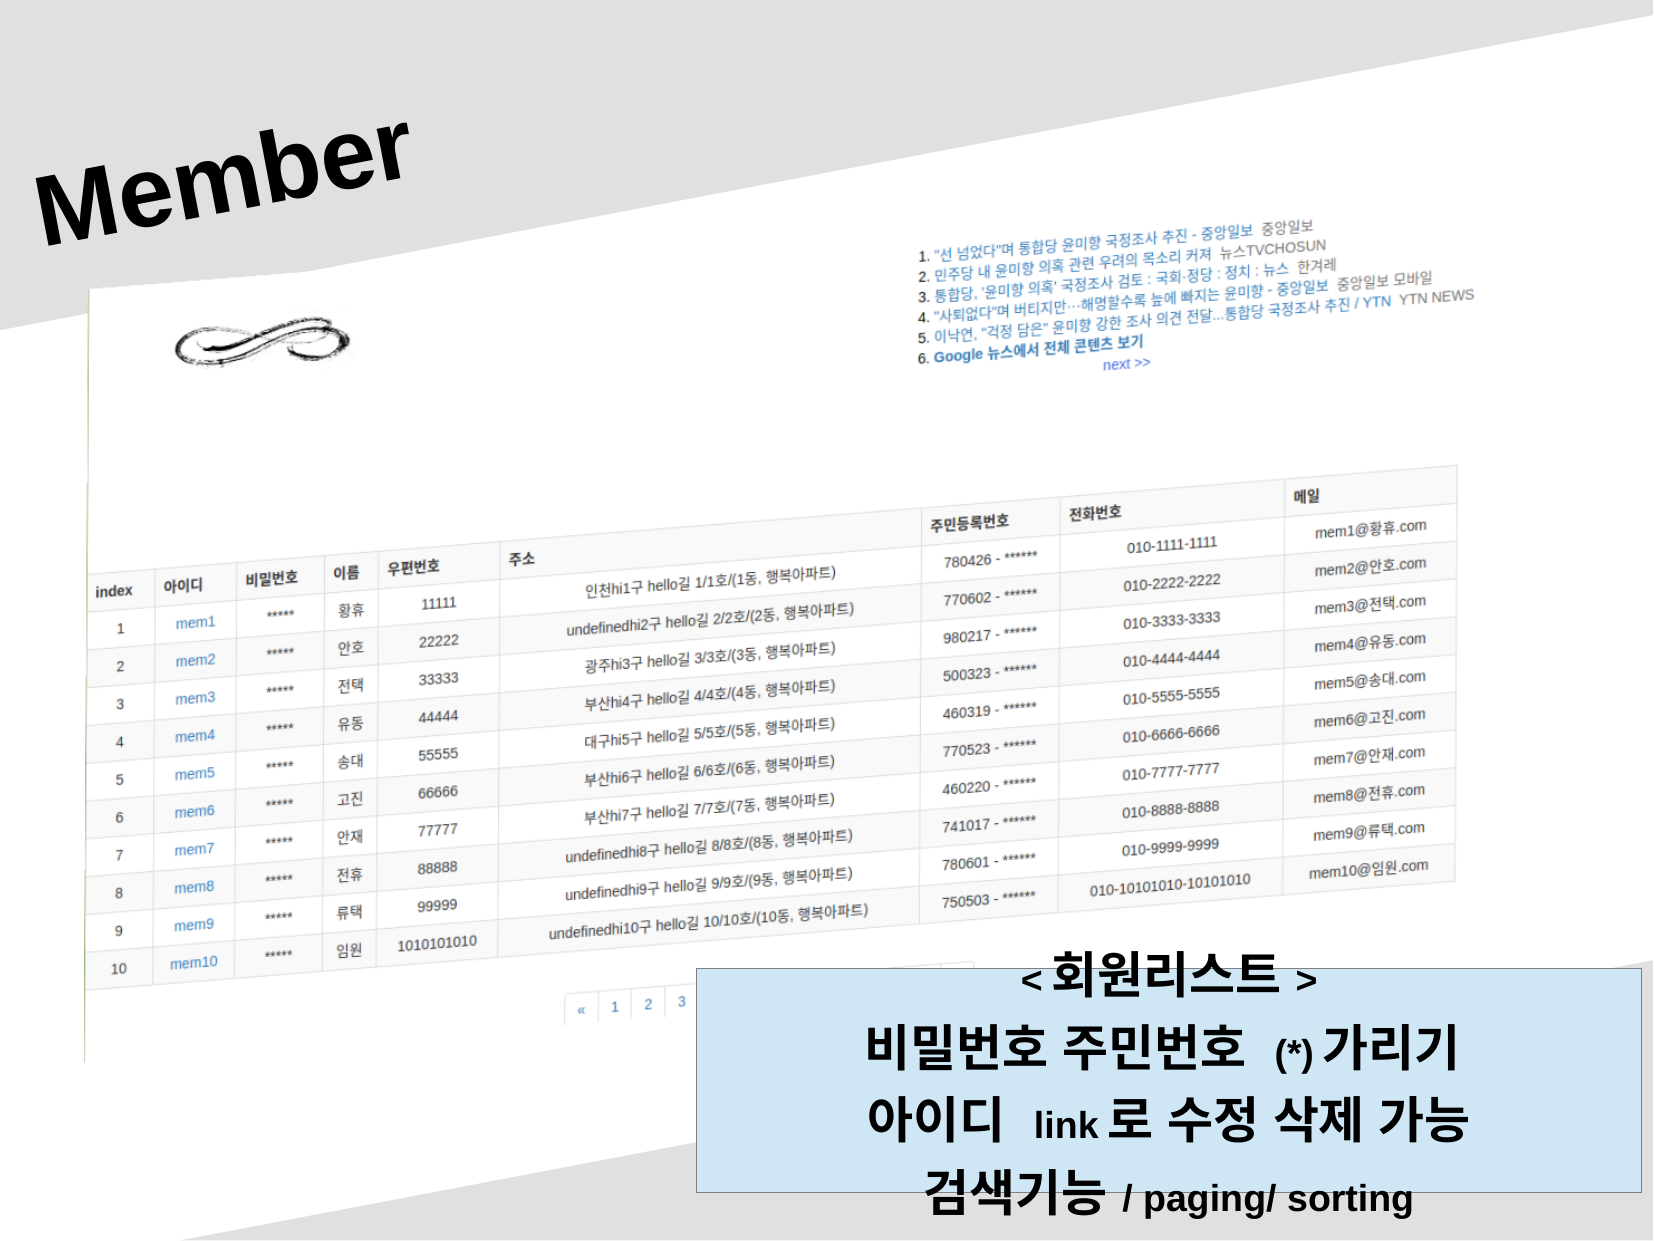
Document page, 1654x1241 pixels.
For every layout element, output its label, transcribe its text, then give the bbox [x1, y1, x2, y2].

picture [1109, 958, 1119, 964]
picture [83, 177, 1489, 1063]
text_box <회원리스트> 비밀번호 주민번호 (*)가리기 아이디 link로 수정 삭제 가능 검색기능/ paging/ sorting [696, 968, 1642, 1193]
title Member [16, 0, 1518, 315]
